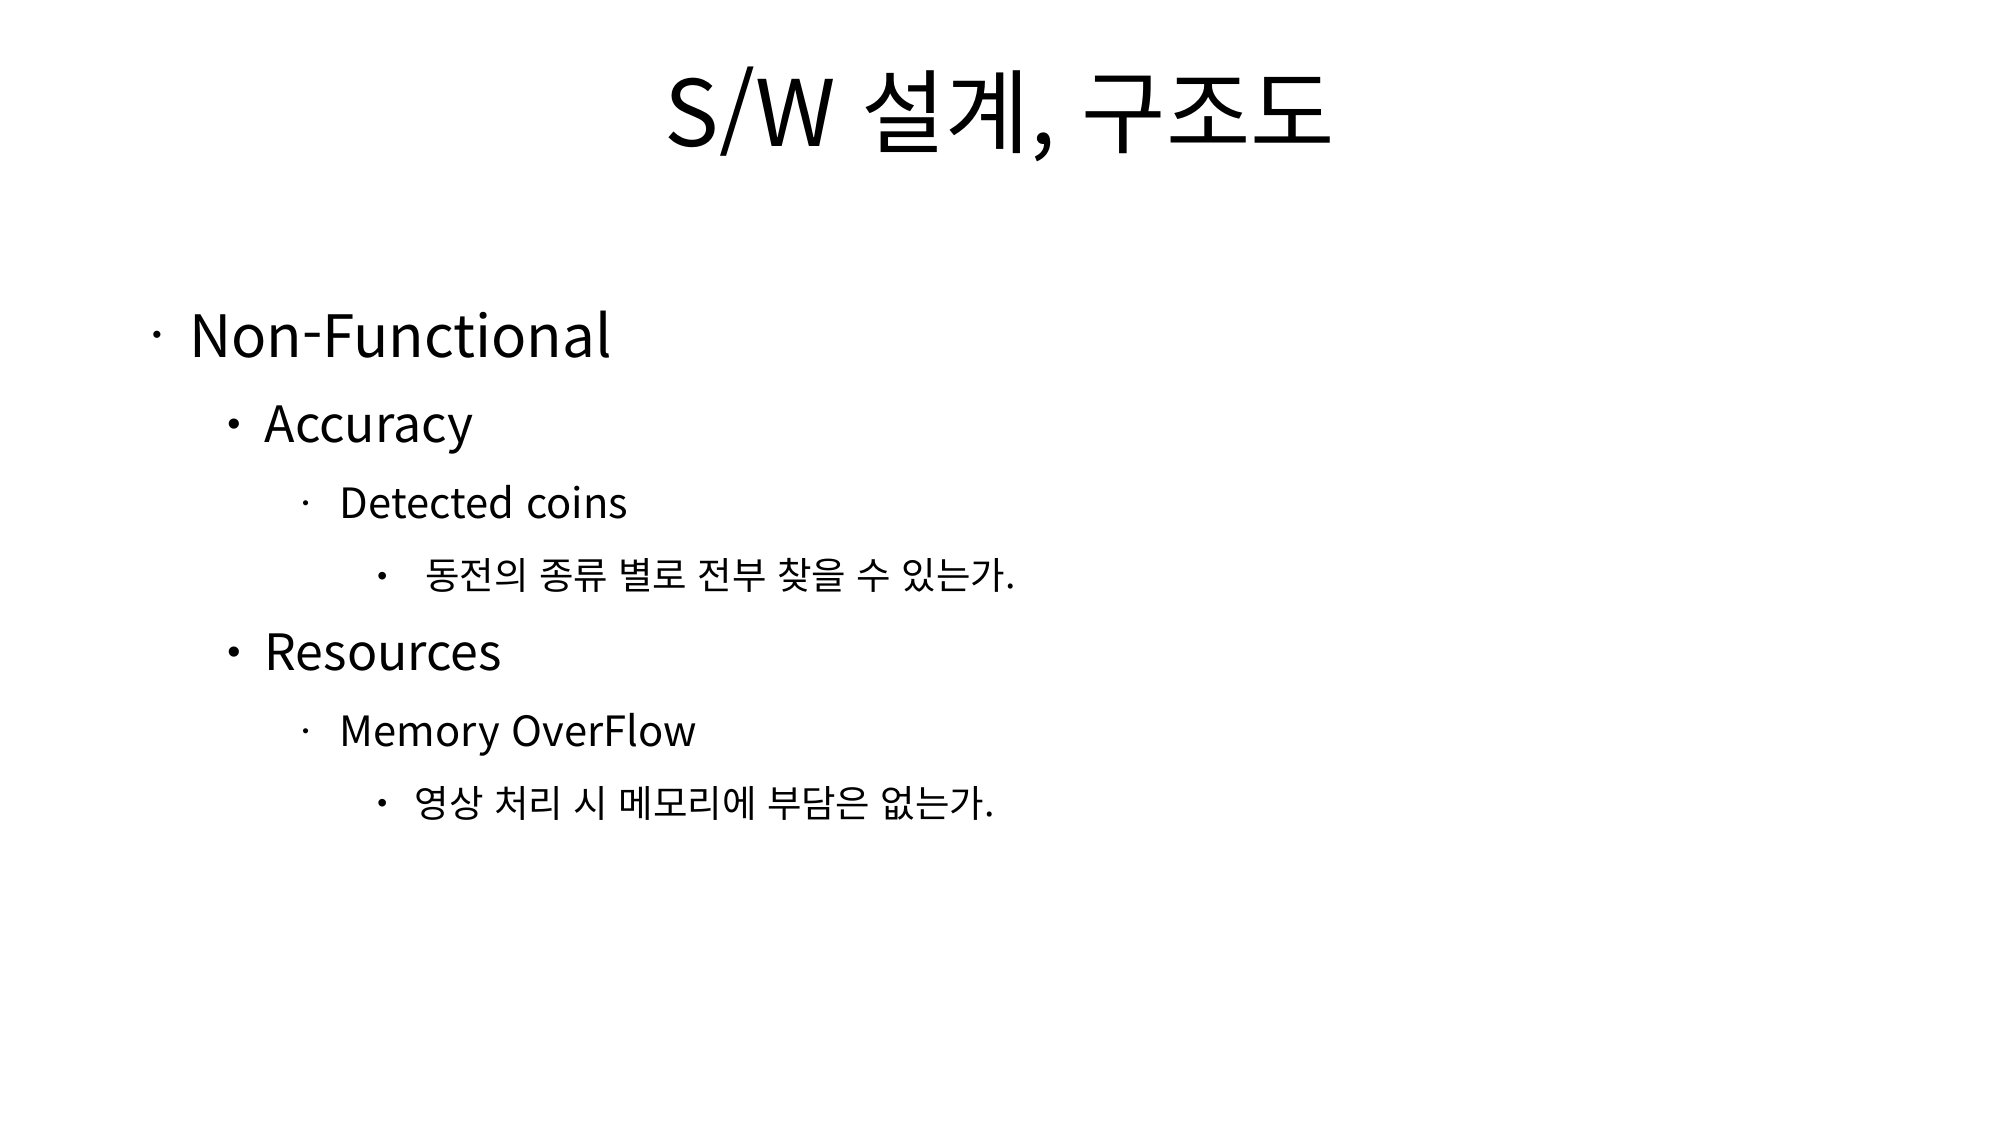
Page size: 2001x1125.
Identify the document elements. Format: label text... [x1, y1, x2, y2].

list Non-Functional Accuracy Detected coins 동전의 종류 별로 전부 찾을 수 있는가. Resources Memory OverFlow 영상 처리 시 메모리에 부담은 없는가. [137, 299, 1863, 1014]
title S/W 설계, 구조도 [137, 59, 1863, 278]
